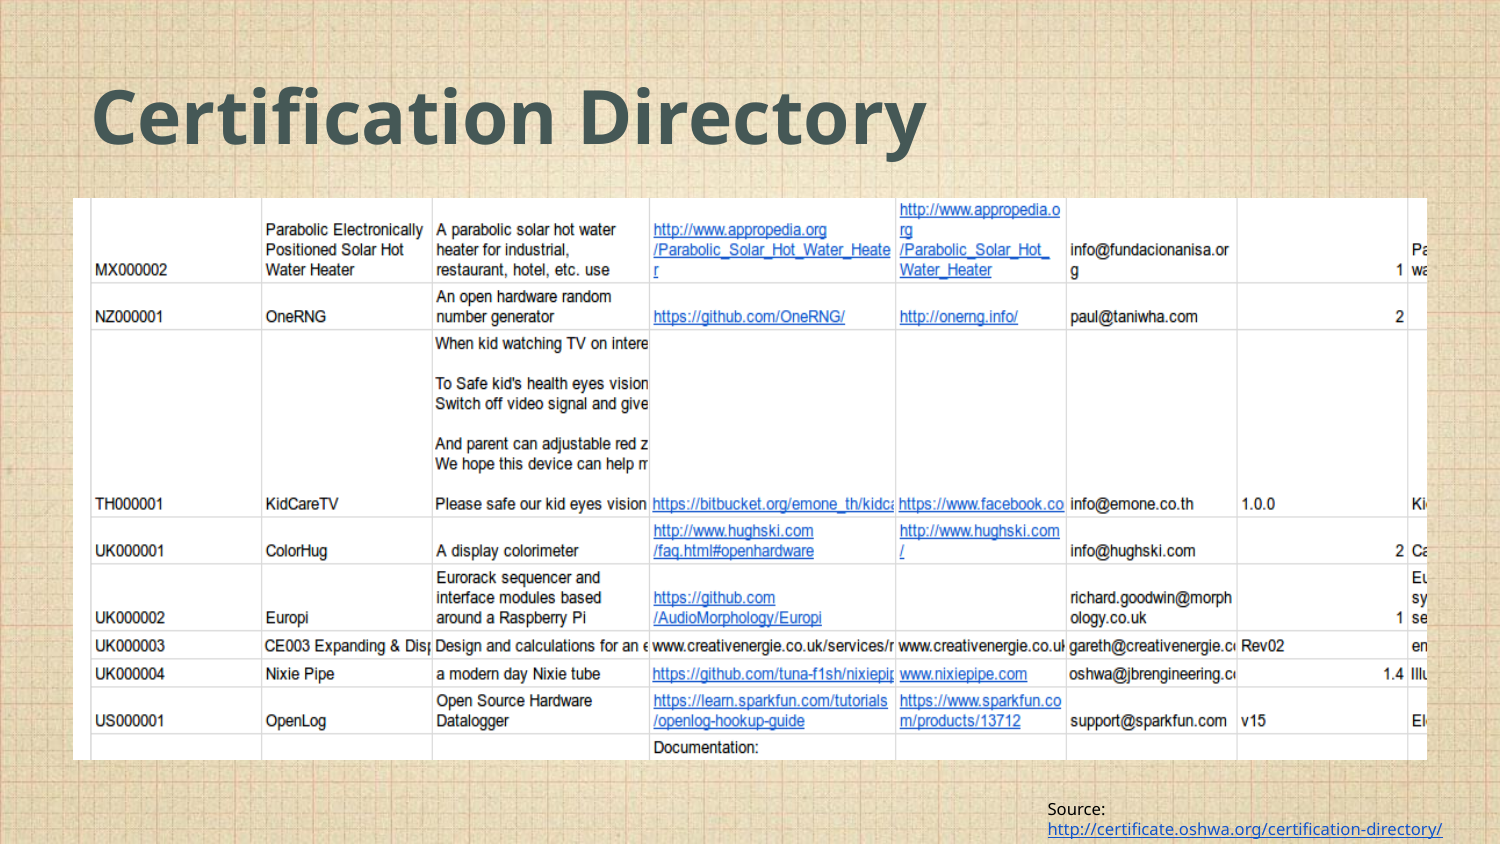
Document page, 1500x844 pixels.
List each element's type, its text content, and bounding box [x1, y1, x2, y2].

text_box Source: http://certificate.oshwa.org/certification-directory/ [1032, 783, 1500, 839]
title Certification Directory [75, 33, 1425, 175]
picture [0, 0, 1500, 844]
